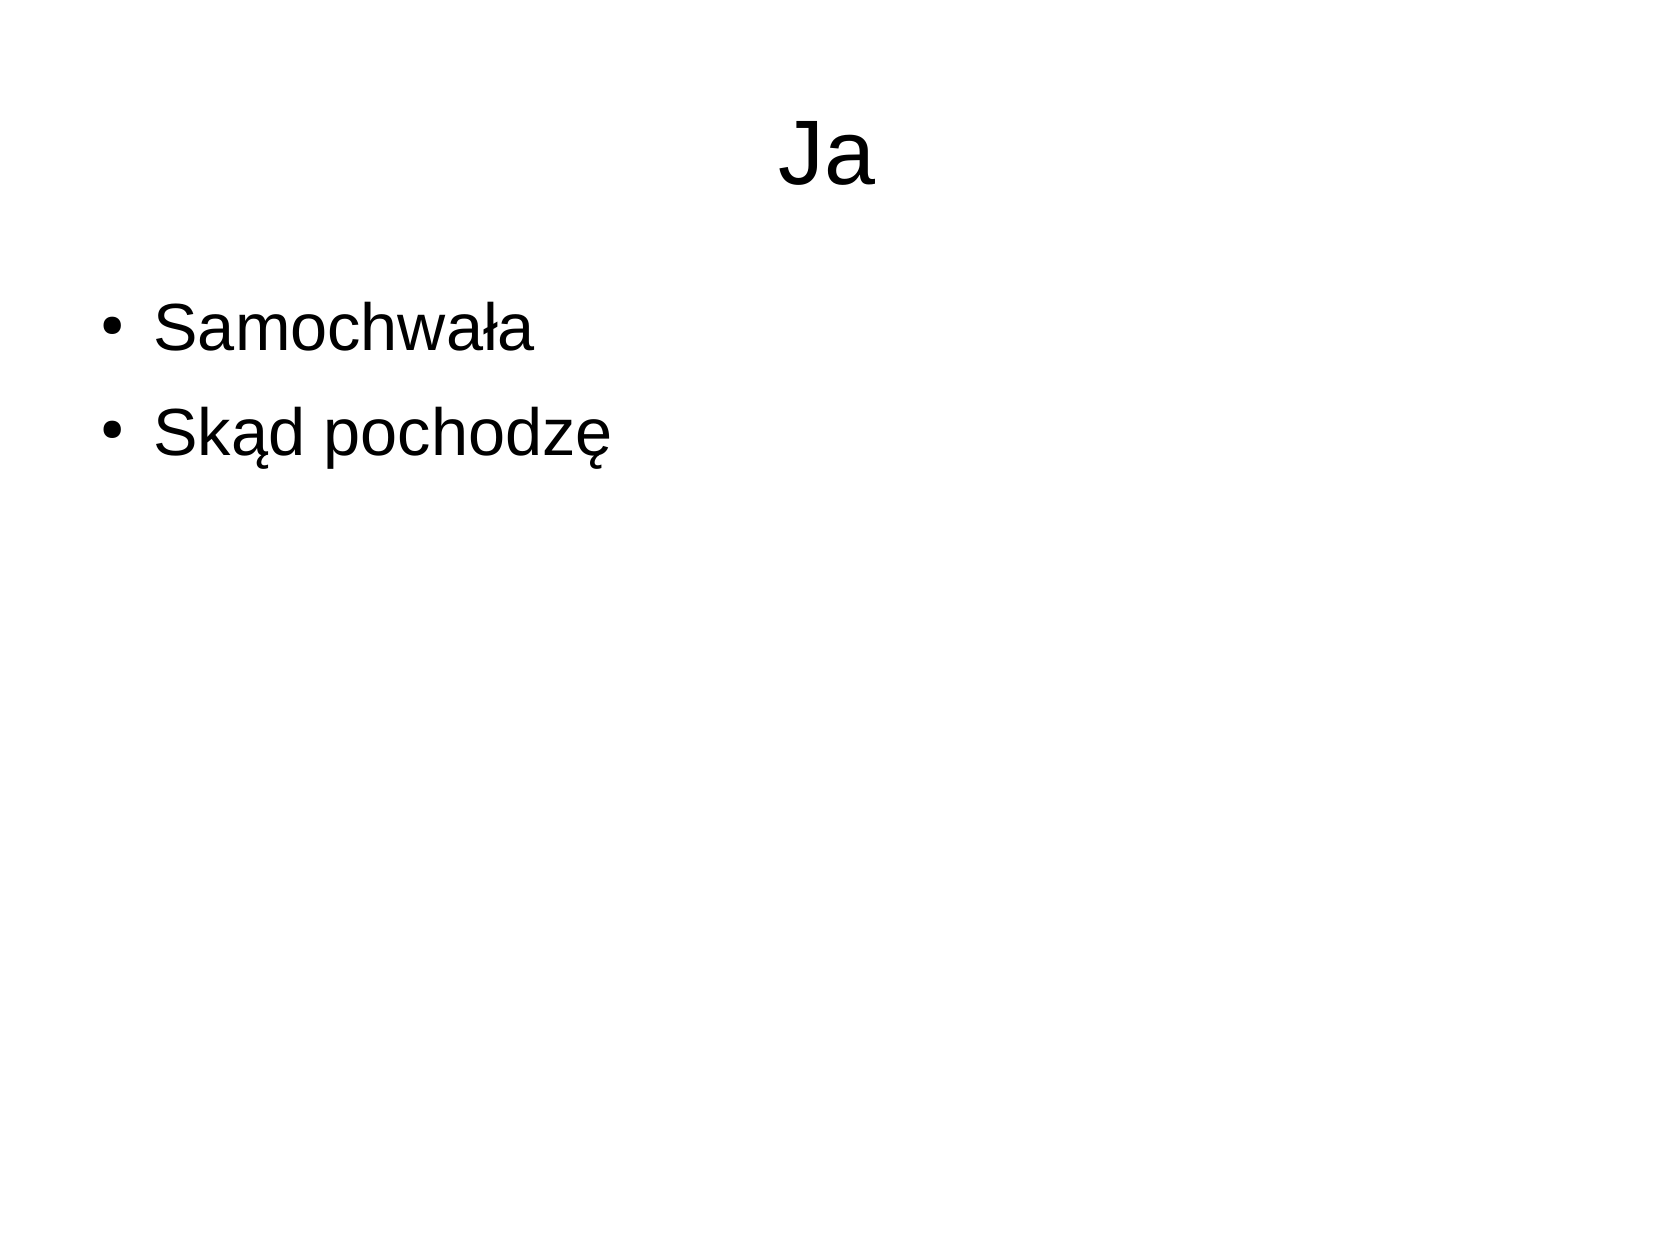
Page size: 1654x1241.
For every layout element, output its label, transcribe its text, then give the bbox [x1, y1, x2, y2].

title Ja [82, 49, 1571, 257]
list Samochwała Skąd pochodzę [82, 290, 1571, 1010]
